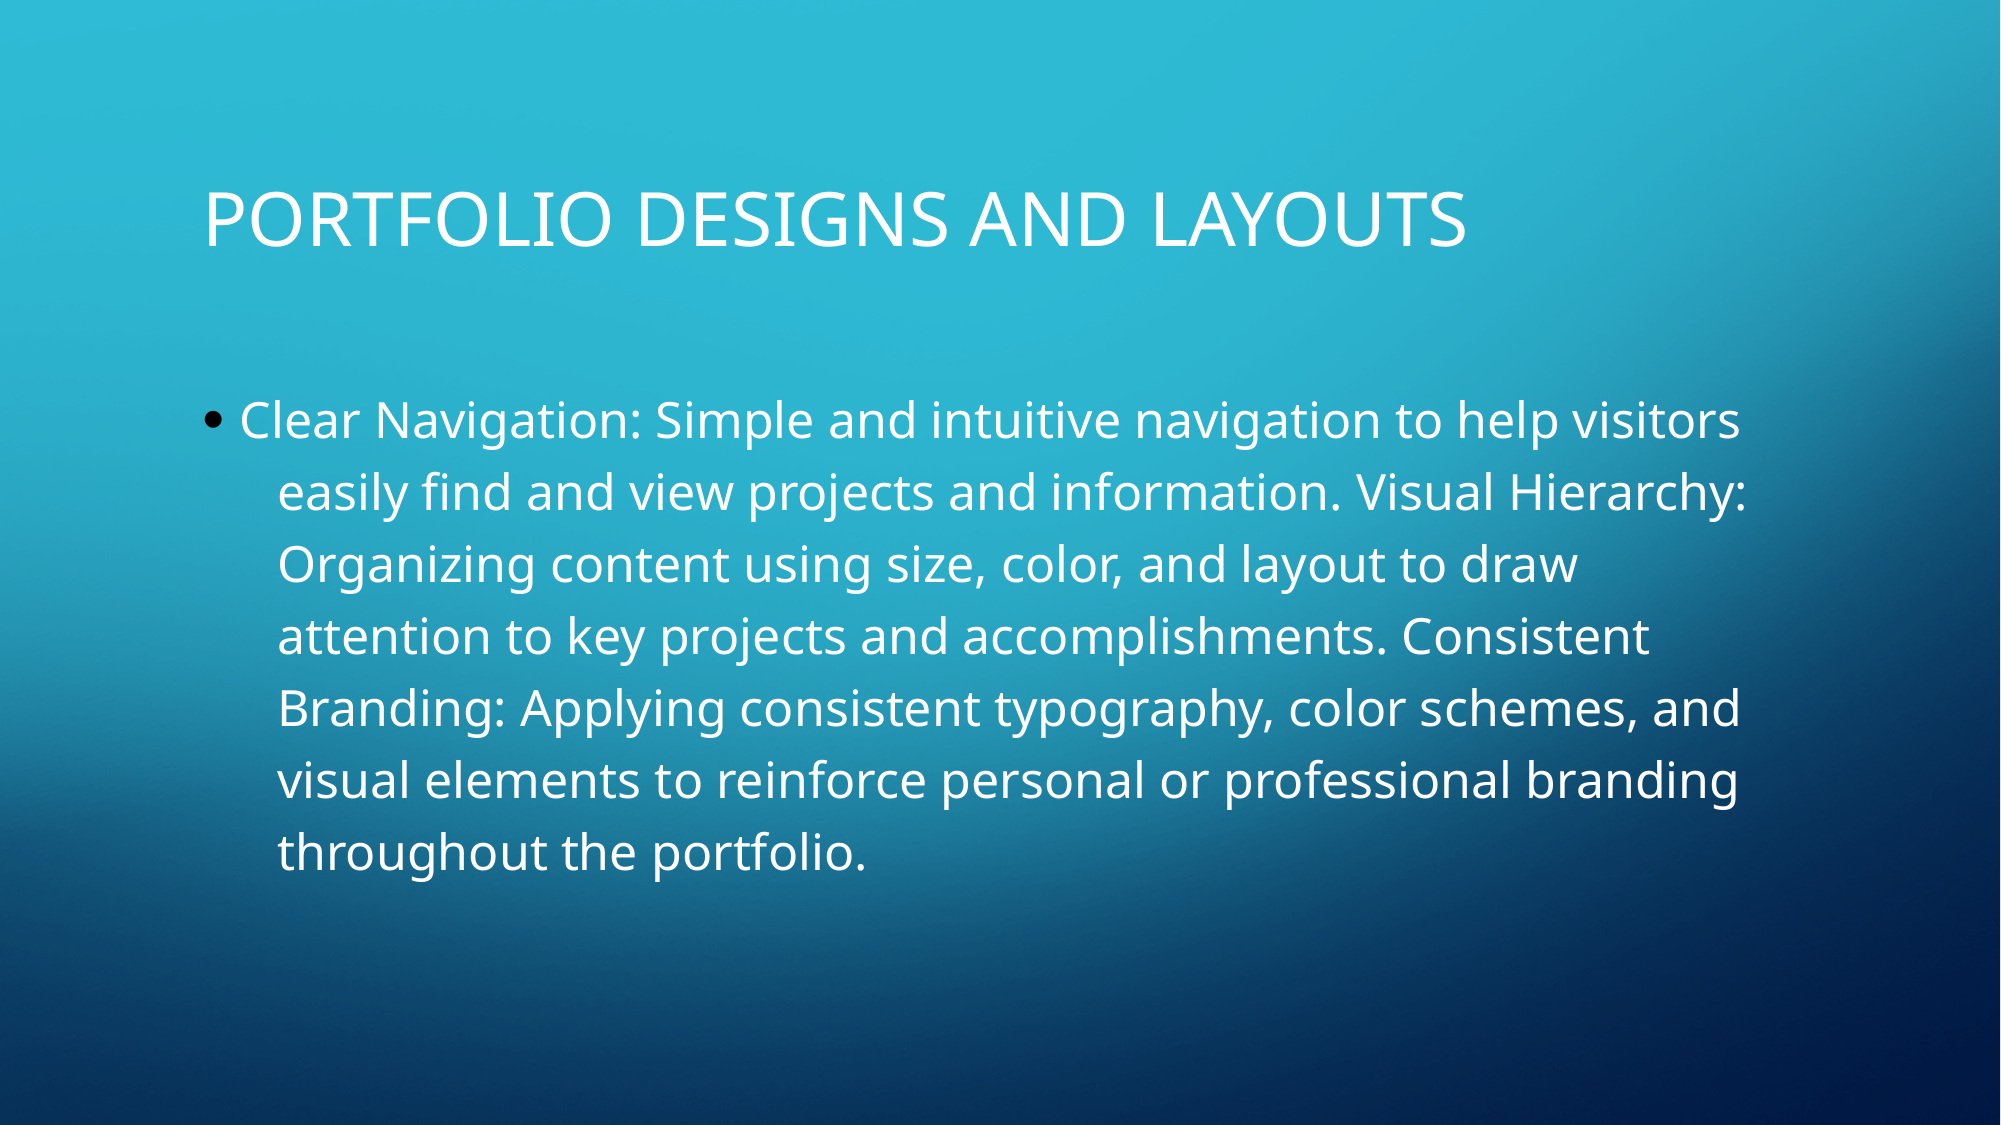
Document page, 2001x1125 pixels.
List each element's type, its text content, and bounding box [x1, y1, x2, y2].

title Portfolio designS and layouts [187, 101, 1813, 344]
list Clear Navigation: Simple and intuitive navigation to help visitors easily find and view projects and information. Visual Hierarchy: Organizing content using size, color, and layout to draw attention to key projects and accomplishments. Consistent Branding: Applying consistent typography, color schemes, and visual elements to reinforce personal or professional branding throughout the portfolio. [187, 369, 1813, 951]
